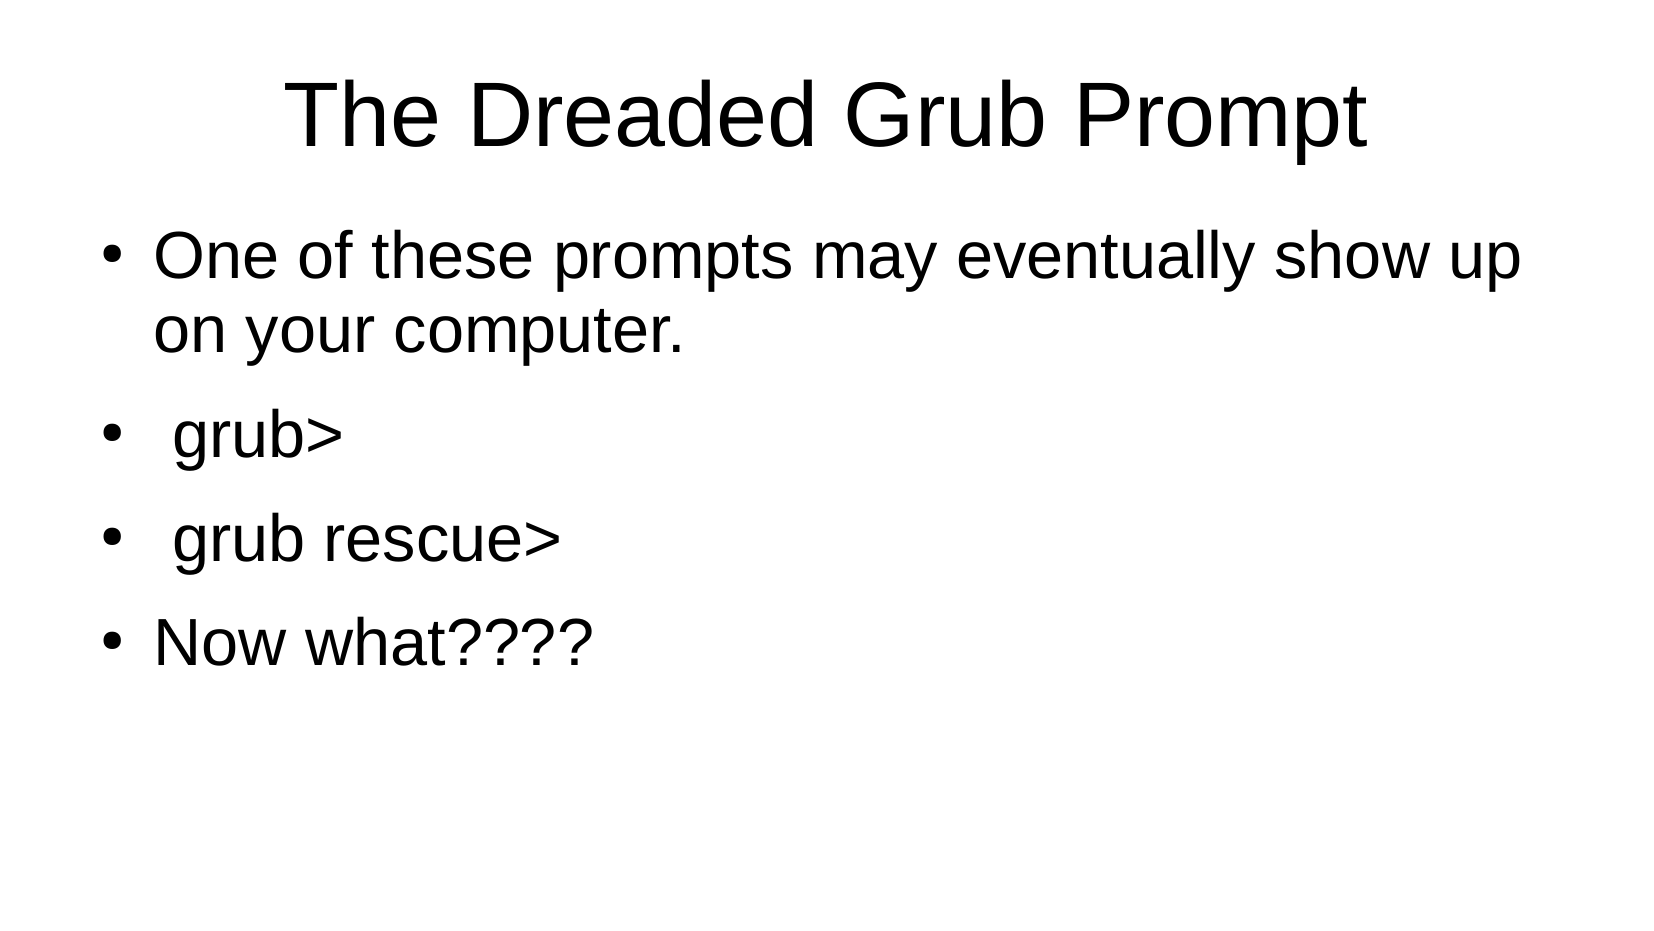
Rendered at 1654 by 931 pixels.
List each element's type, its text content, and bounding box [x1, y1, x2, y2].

title The Dreaded Grub Prompt [82, 37, 1571, 193]
list One of these prompts may eventually show up on your computer. grub> grub rescue> Now what???? [82, 217, 1571, 758]
